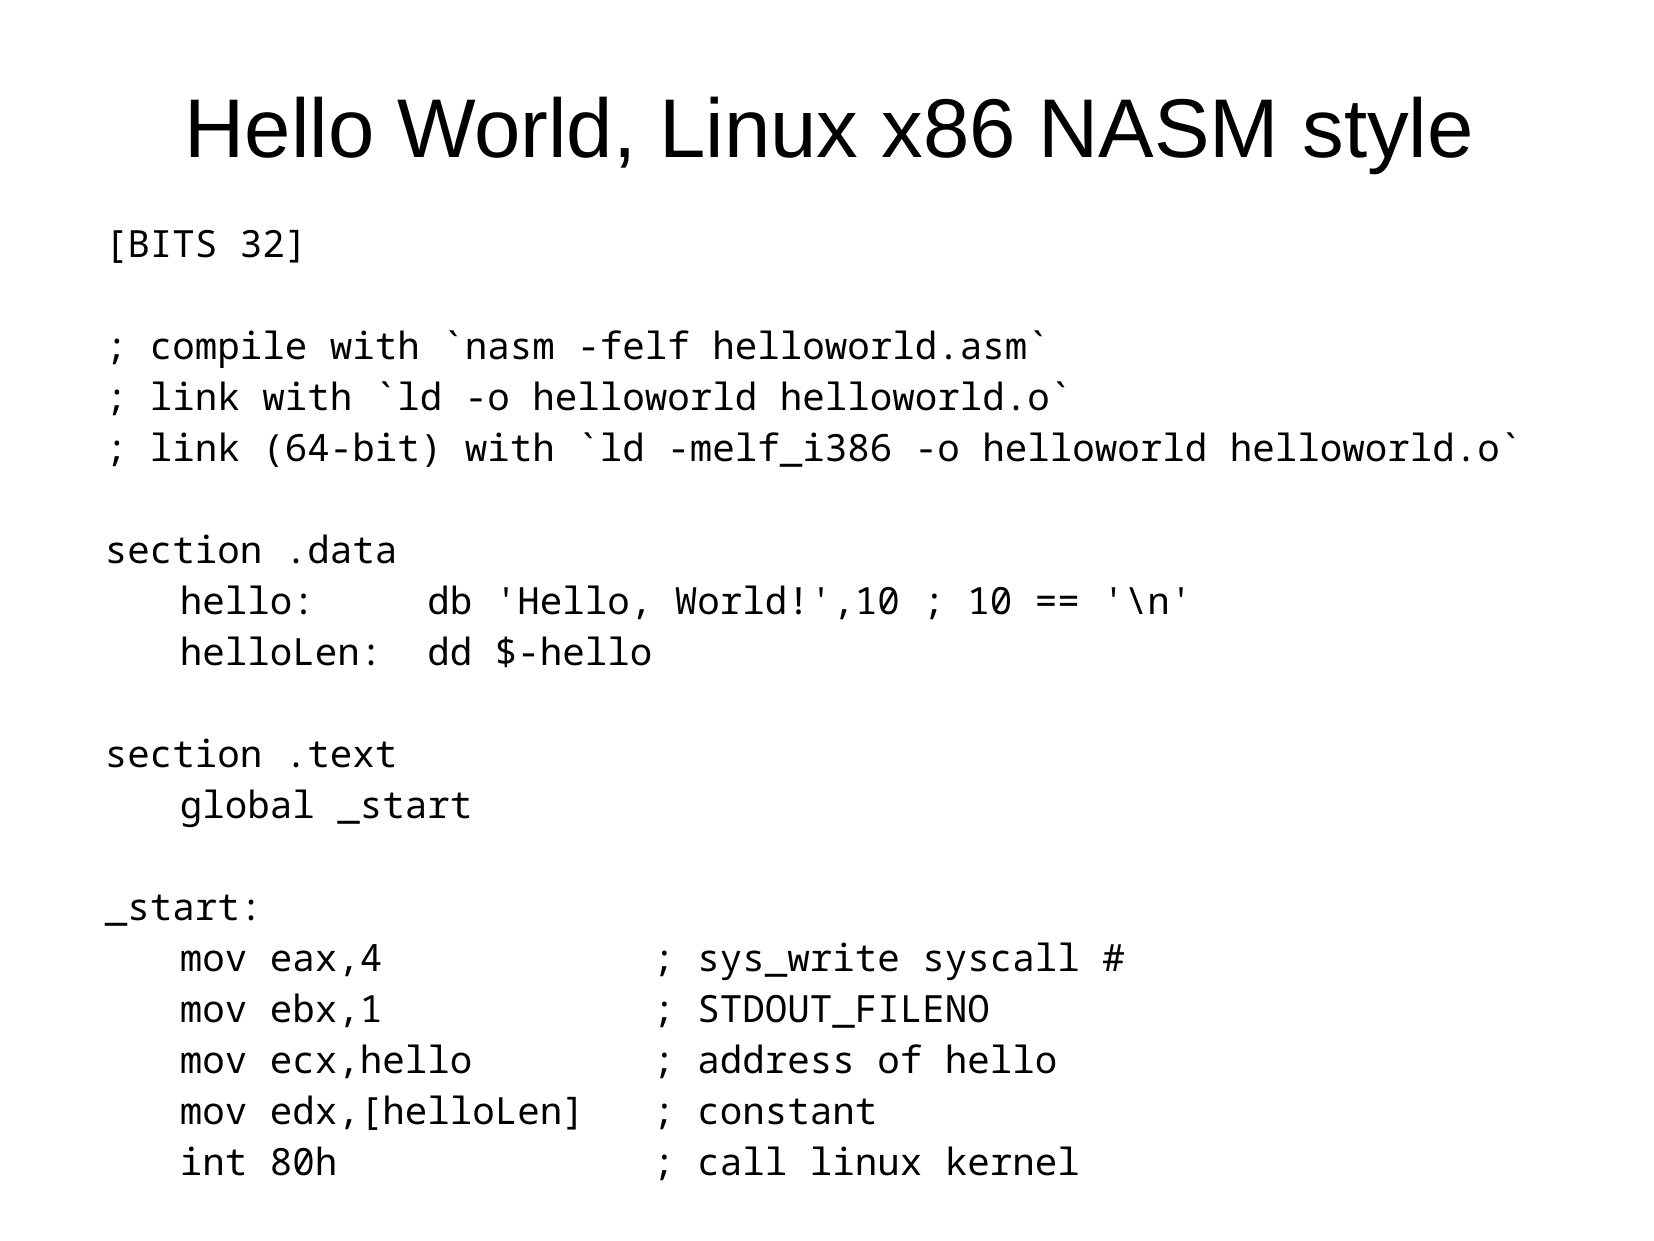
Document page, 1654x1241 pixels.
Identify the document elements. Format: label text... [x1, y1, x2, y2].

text_box Hello World, Linux x86 NASM style [170, 75, 1501, 183]
text_box [BITS 32] ; compile with `nasm -felf helloworld.asm` ; link with `ld -o helloworld helloworld.o` ; link (64-bit) with `ld -melf_i386 -o helloworld helloworld.o` section .data hello: db 'Hello, World!',10 ; 10 == '\n' helloLen: dd $-hello section .text global _start _start: mov eax,4 ; sys_write syscall # mov ebx,1 ; STDOUT_FILENO mov ecx,hello ; address of hello mov edx,[helloLen] ; constant int 80h ; call linux kernel mov eax,1 ; sys_exit syscall # mov ebx,0 ; exit(0) int 80h ; syscall [90, 210, 1621, 1226]
